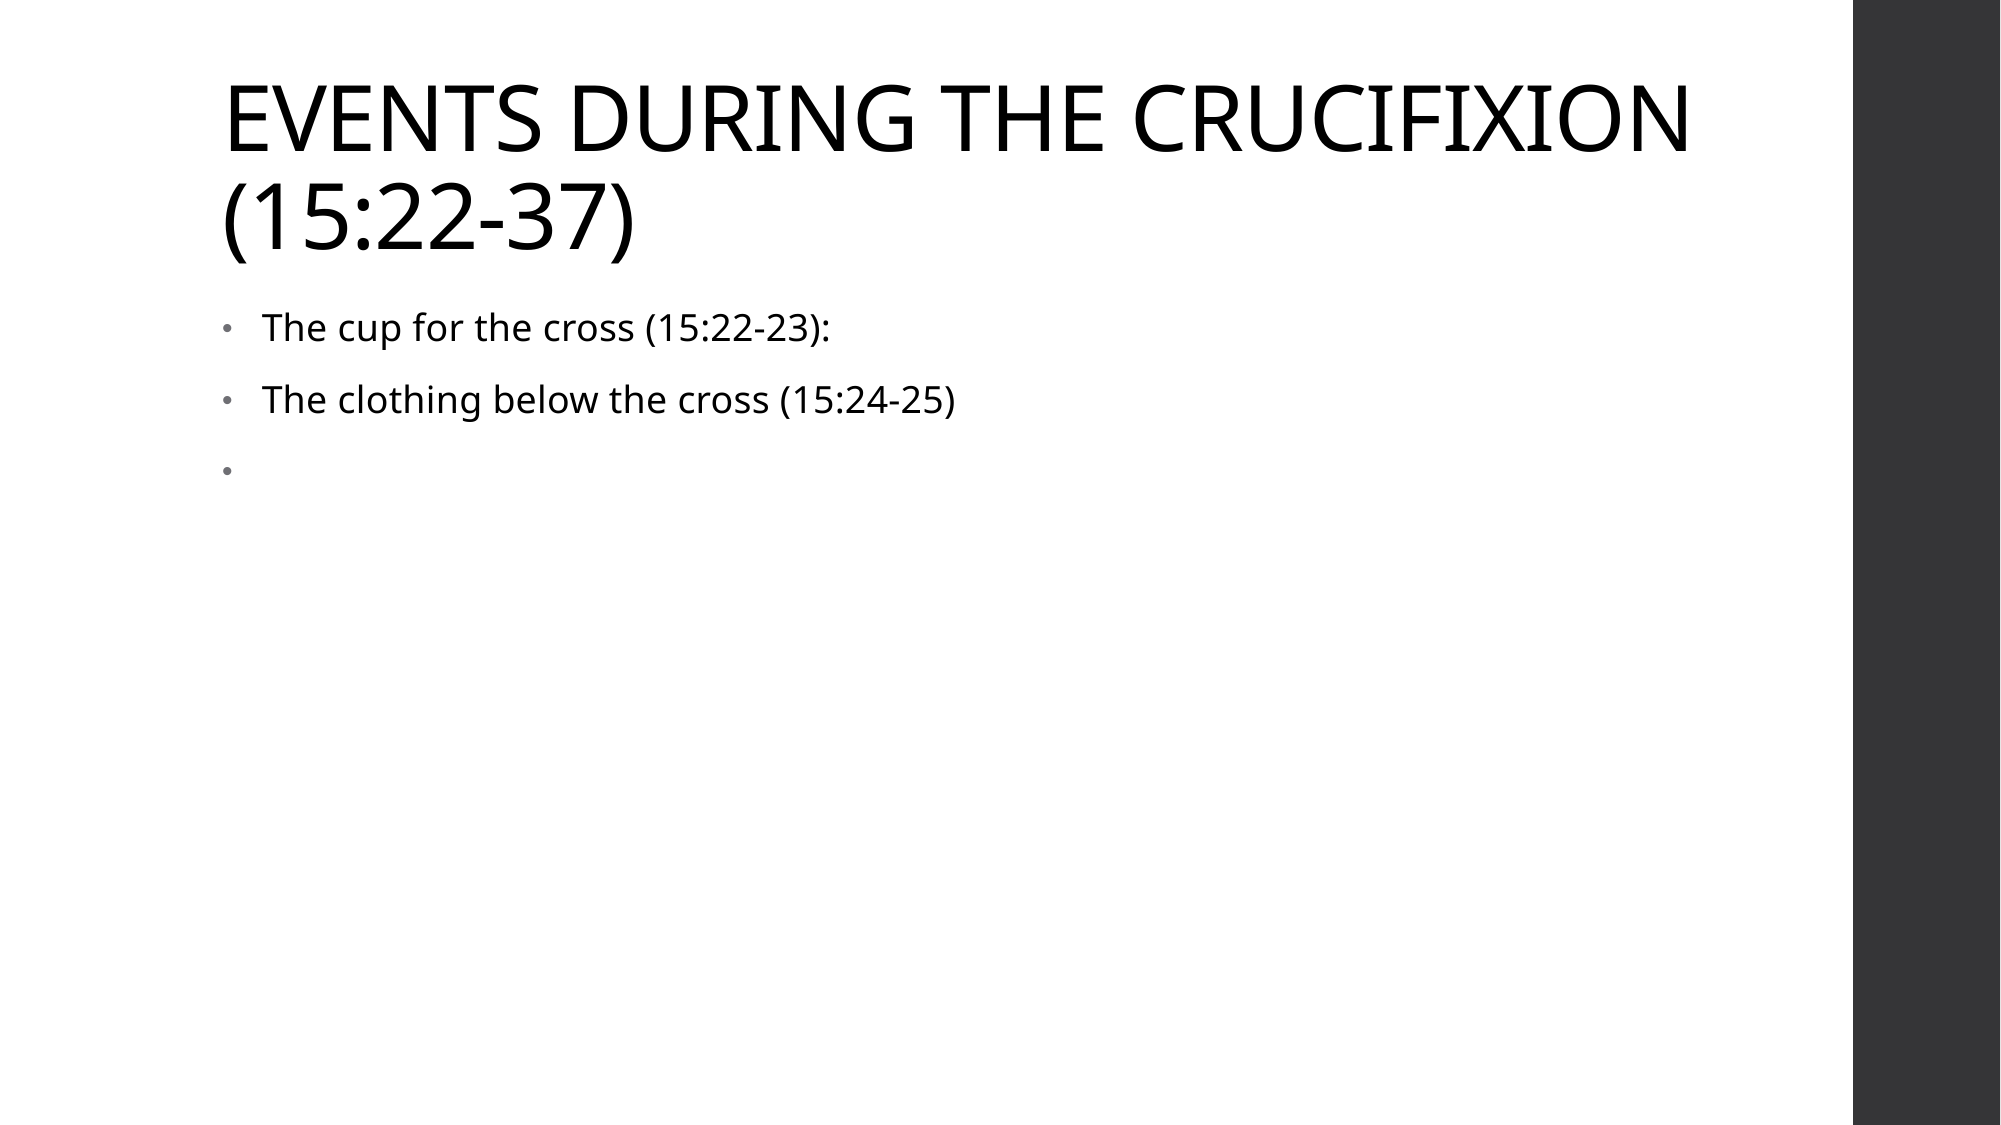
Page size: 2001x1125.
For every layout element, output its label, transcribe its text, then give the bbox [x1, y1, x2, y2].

title EVENTS DURING THE CRUCIFIXION (15:22-37) [206, 60, 1797, 278]
list The cup for the cross (15:22-23): The clothing below the cross (15:24-25) [206, 299, 1617, 1014]
